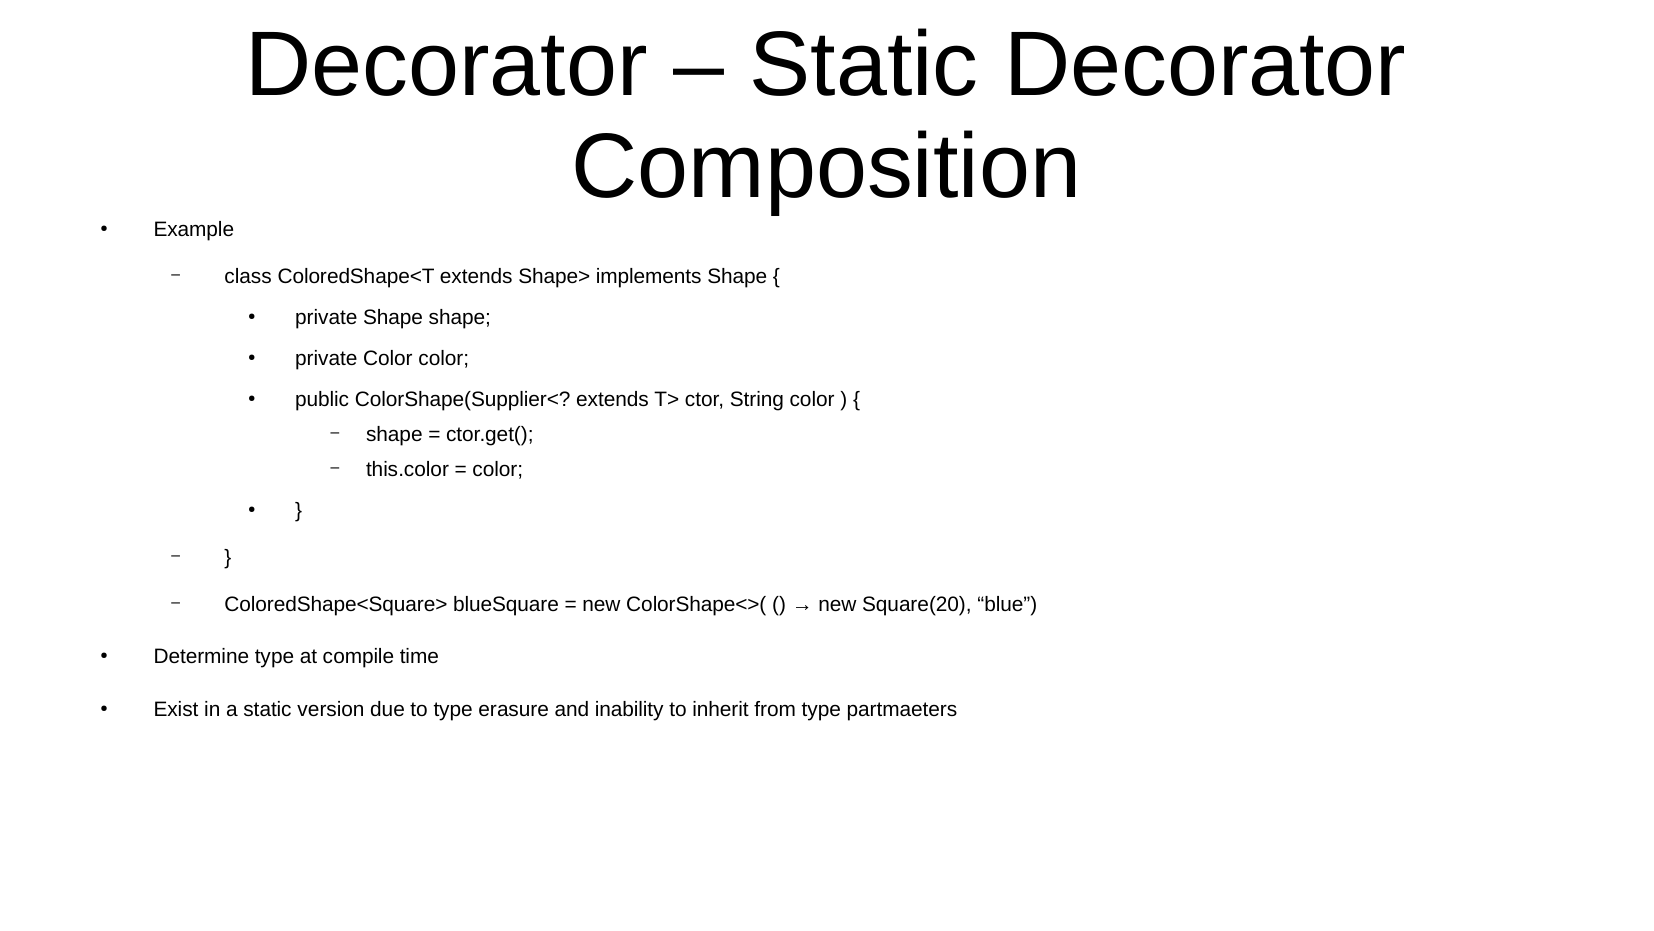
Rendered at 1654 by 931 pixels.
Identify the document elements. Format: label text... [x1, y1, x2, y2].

title Decorator – Static Decorator Composition [82, 12, 1571, 217]
list Example class ColoredShape<T extends Shape> implements Shape { private Shape shape; private Color color; public ColorShape(Supplier<? extends T> ctor, String color ) { shape = ctor.get(); this.color = color; } } ColoredShape<Square> blueSquare = new ColorShape<>( () → new Square(20), “blue”) Determine type at compile time Exist in a static version due to type erasure and inability to inherit from type partmaeters [82, 217, 1636, 916]
